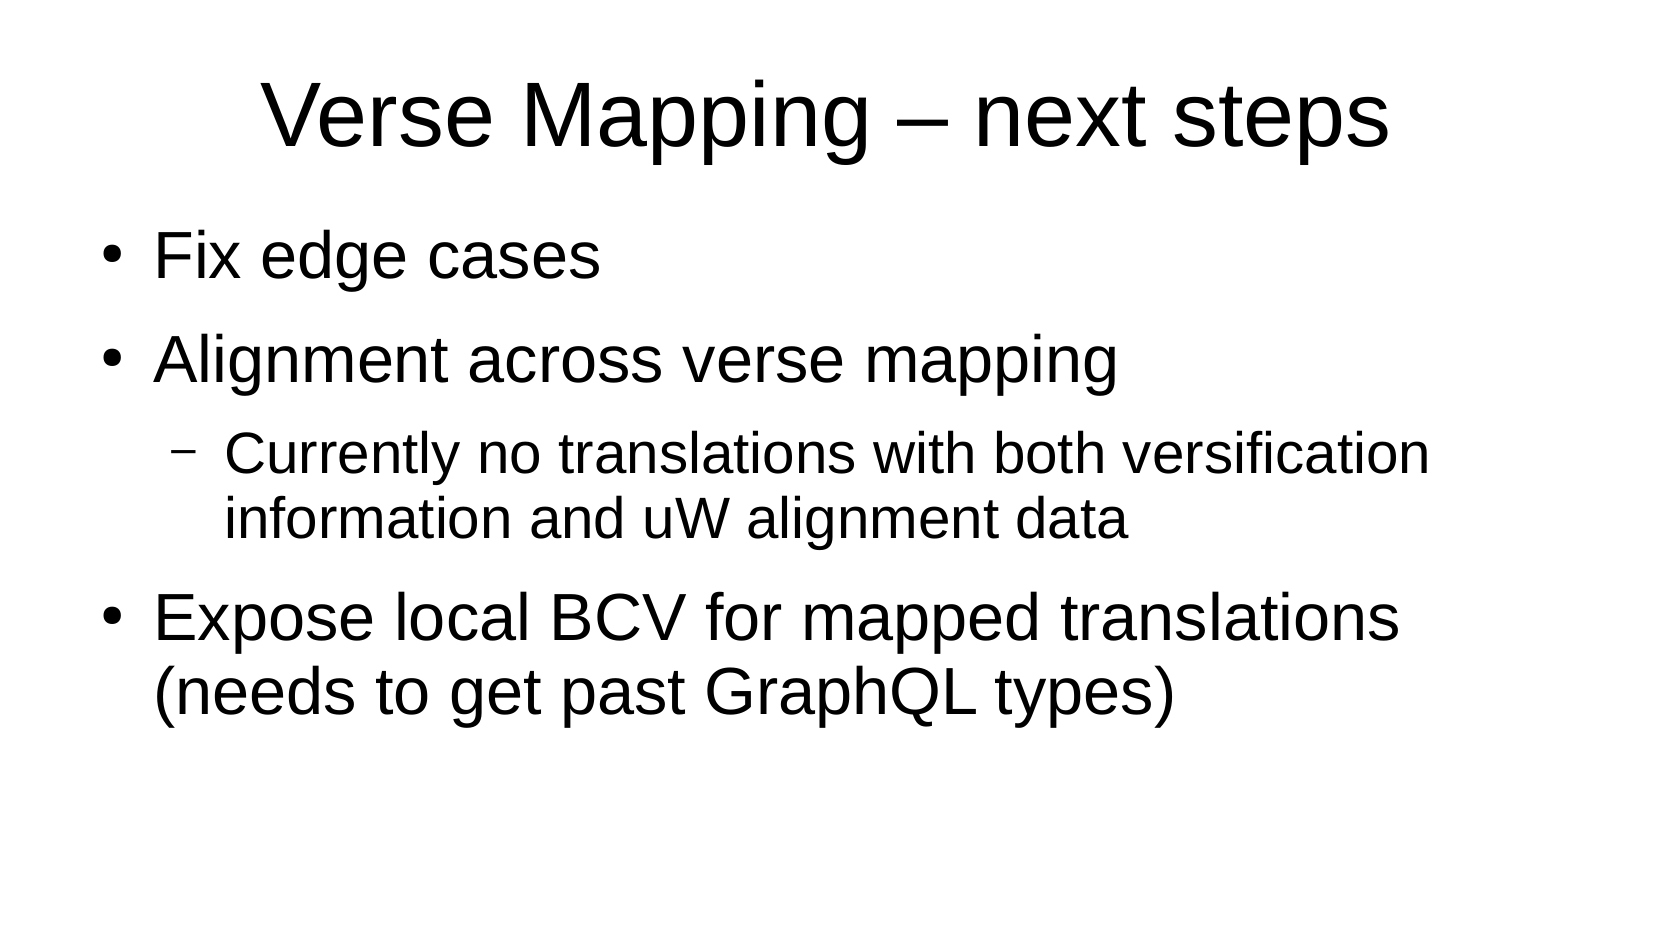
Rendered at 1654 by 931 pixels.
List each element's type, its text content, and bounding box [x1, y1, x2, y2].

title Verse Mapping – next steps [82, 37, 1571, 193]
list Fix edge cases Alignment across verse mapping Currently no translations with both versification information and uW alignment data Expose local BCV for mapped translations (needs to get past GraphQL types) [82, 217, 1571, 758]
